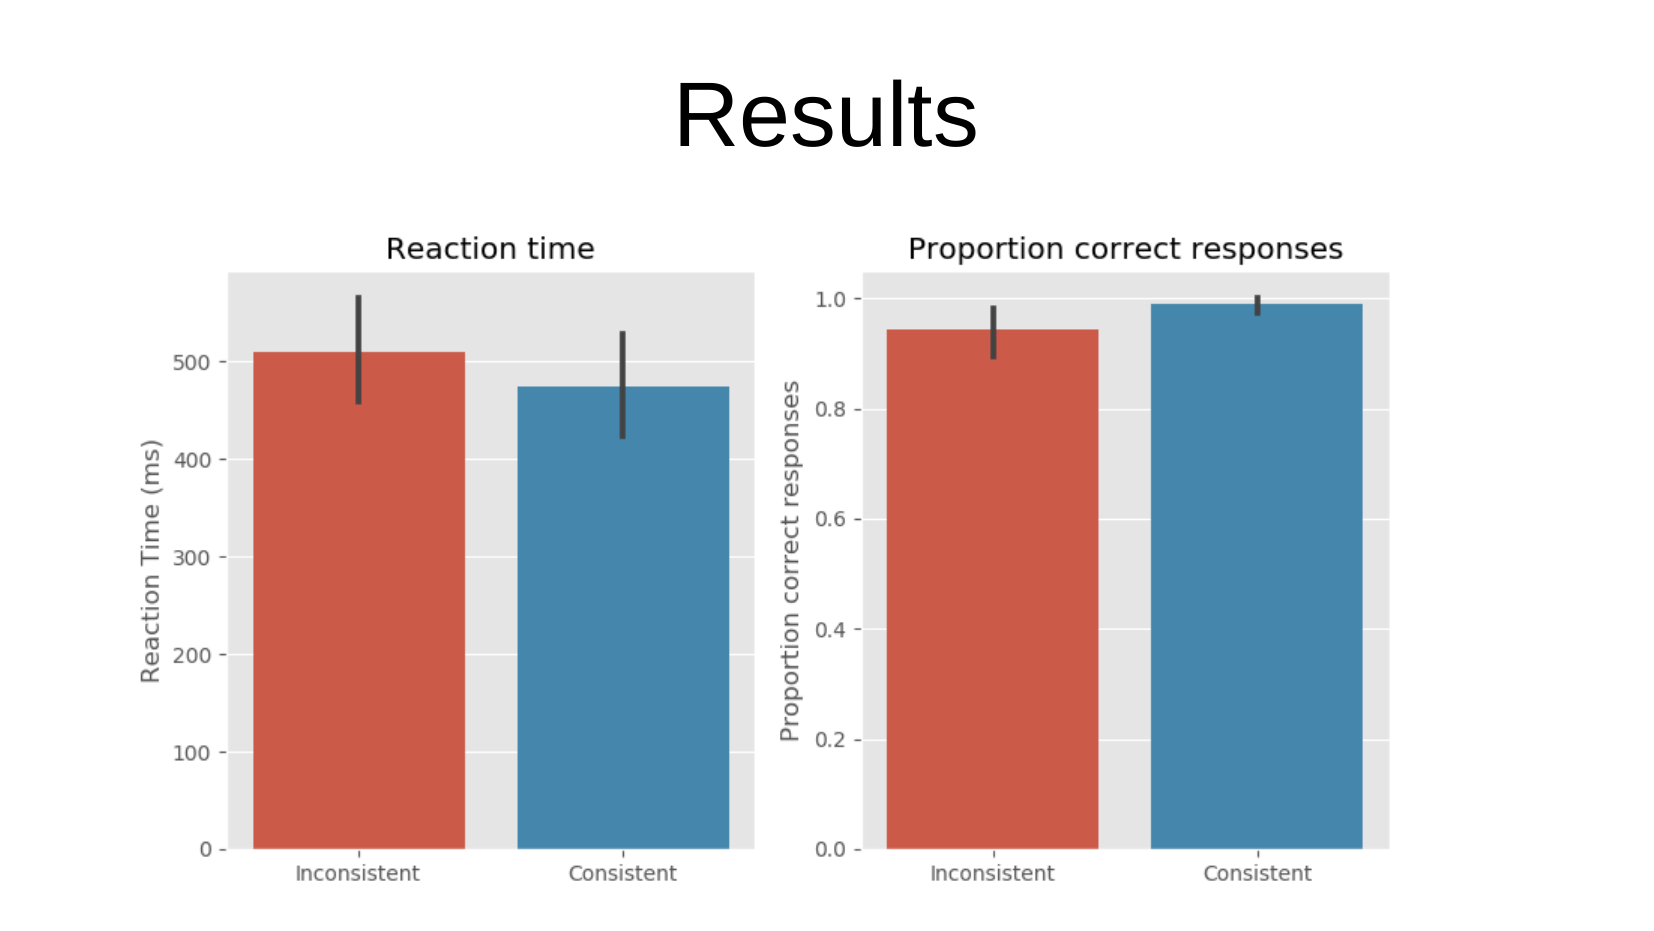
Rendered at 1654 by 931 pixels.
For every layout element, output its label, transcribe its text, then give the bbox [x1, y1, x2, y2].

picture [39, 181, 1540, 931]
title Results [82, 37, 1571, 193]
